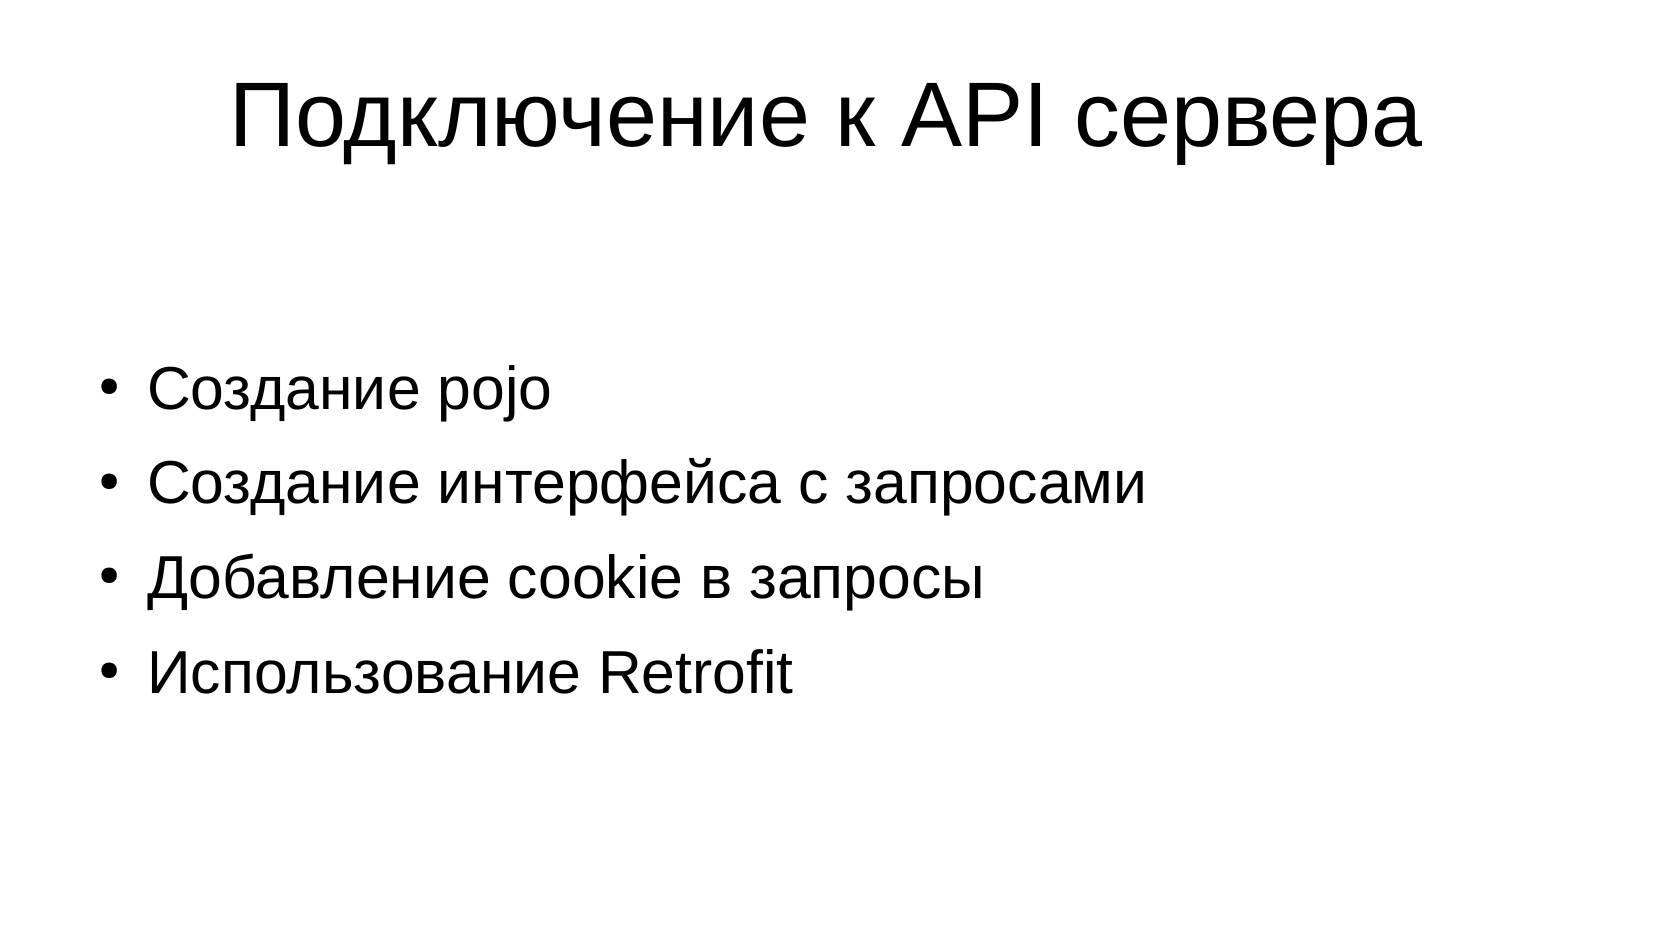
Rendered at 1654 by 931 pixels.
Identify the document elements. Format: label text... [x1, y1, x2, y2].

title Подключение к API сервера [82, 37, 1571, 193]
list Создание pojo Создание интерфейса с запросами Добавление cookie в запросы Использование Retrofit [82, 354, 1571, 709]
